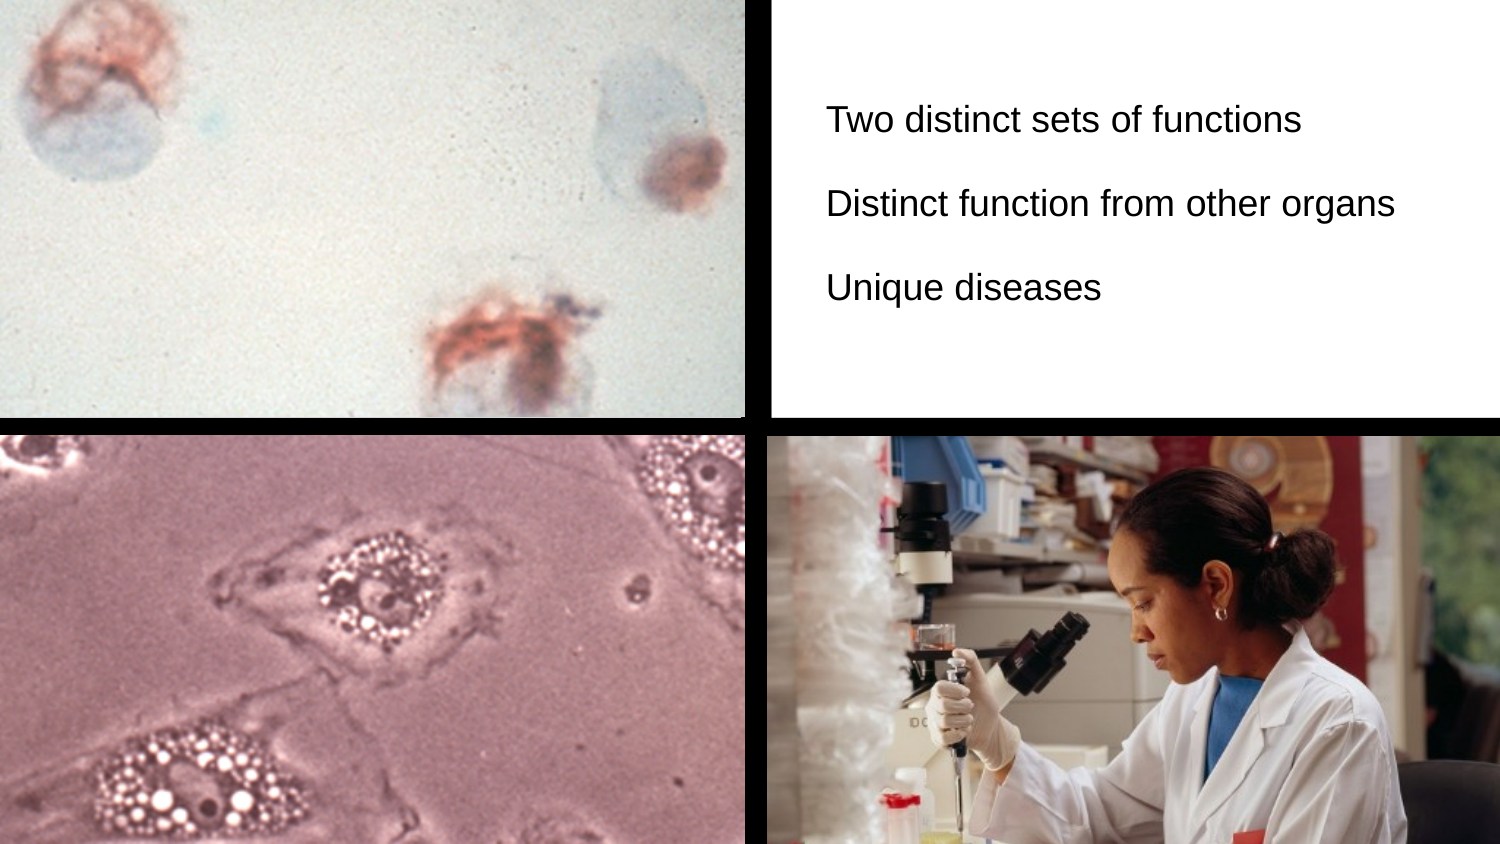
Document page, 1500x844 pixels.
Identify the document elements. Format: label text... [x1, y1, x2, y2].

picture [0, 0, 1500, 844]
text_box Two distinct sets of functions Distinct function from other organs Unique diseases [811, 90, 1412, 316]
